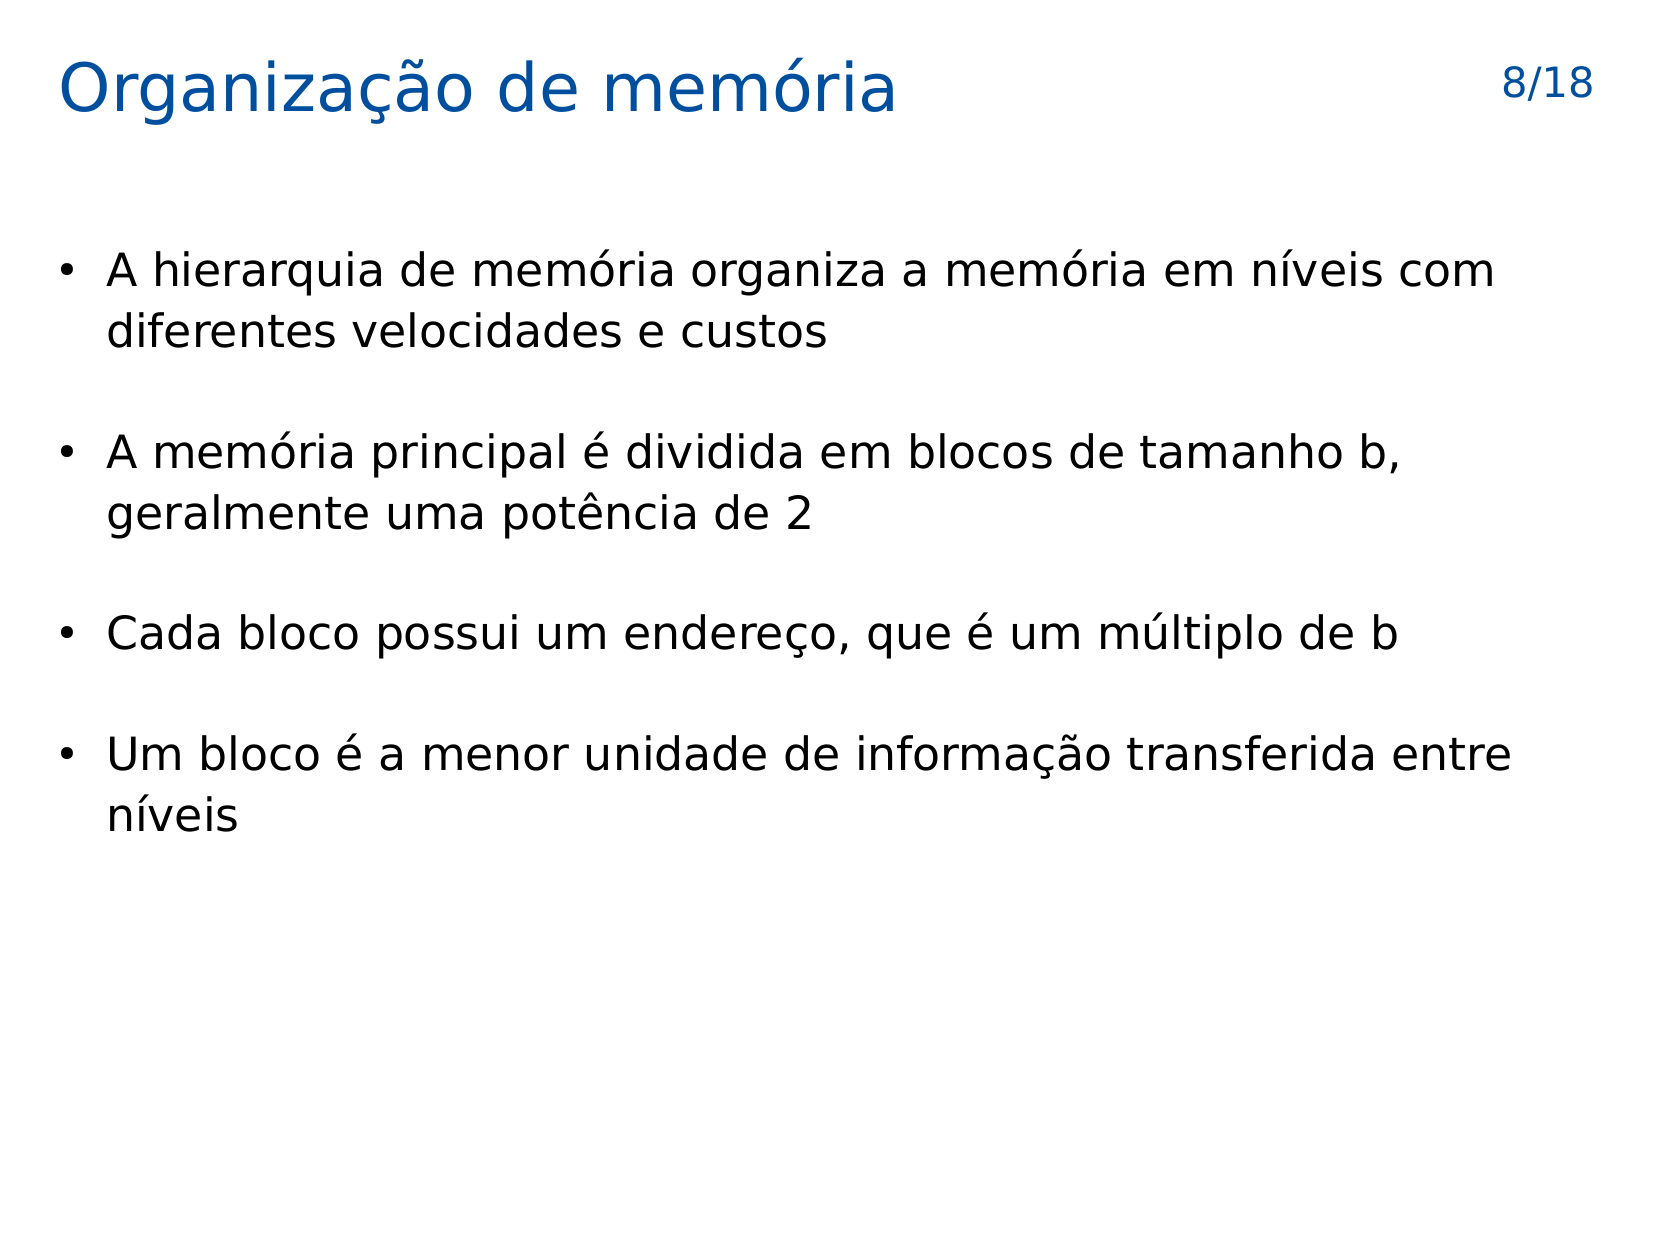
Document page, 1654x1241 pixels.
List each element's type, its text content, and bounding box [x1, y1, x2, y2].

title Organização de memória [59, 29, 1625, 148]
list A hierarquia de memória organiza a memória em níveis com diferentes velocidades e custos A memória principal é dividida em blocos de tamanho b, geralmente uma potência de 2 Cada bloco possui um endereço, que é um múltiplo de b Um bloco é a menor unidade de informação transferida entre níveis [59, 236, 1595, 1211]
